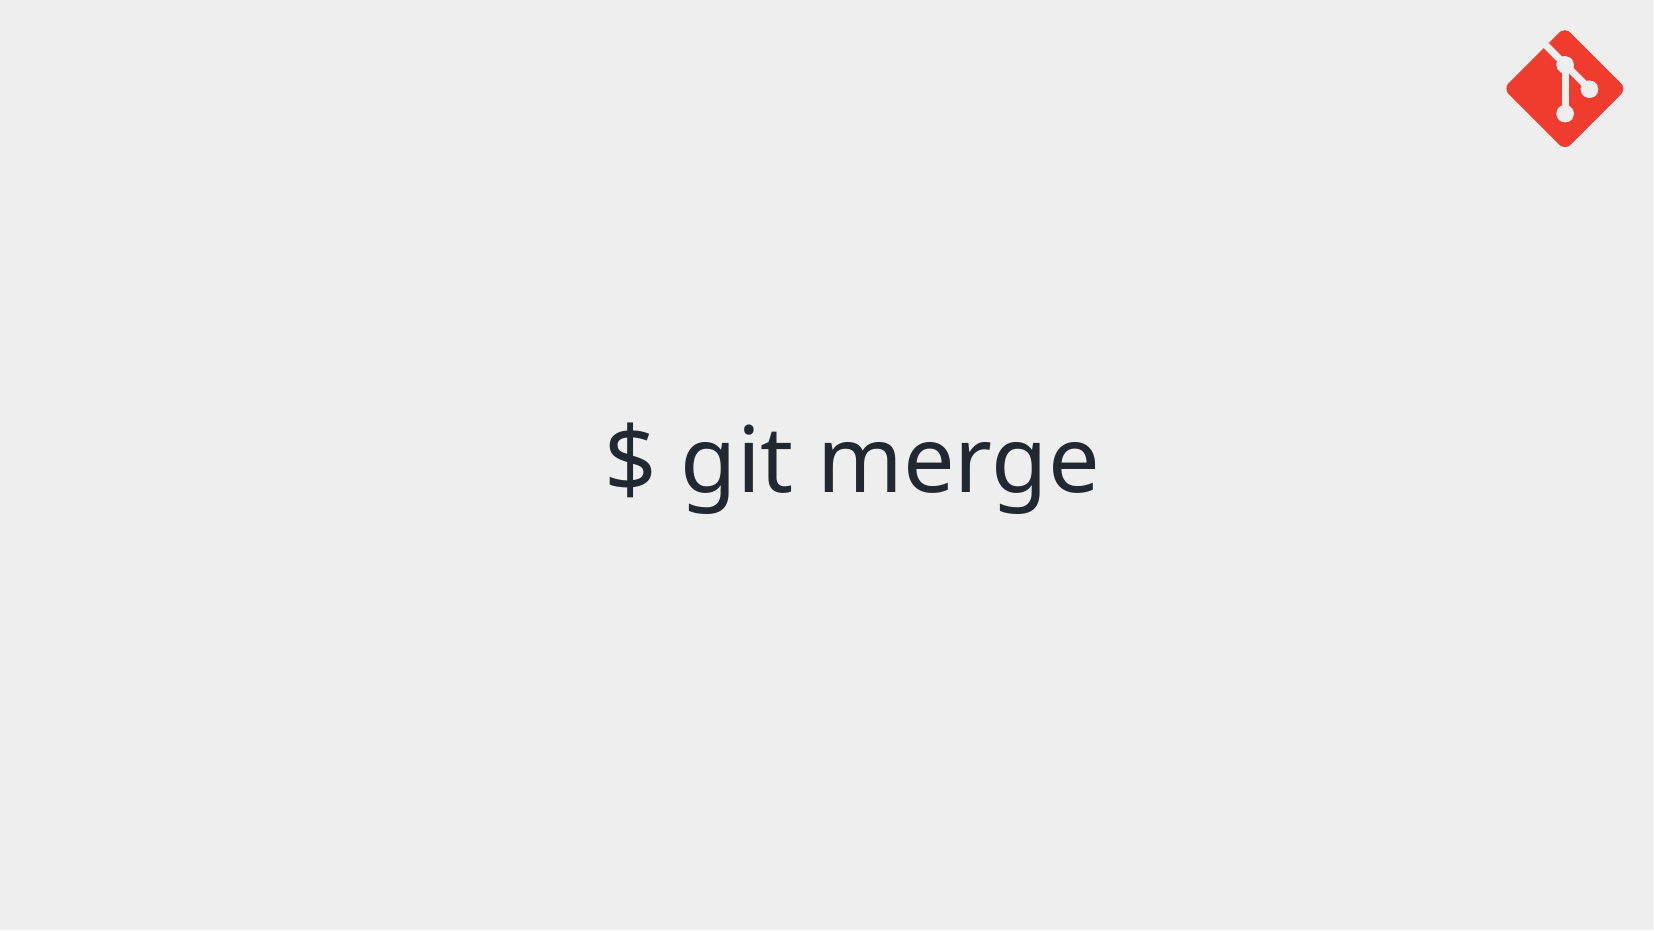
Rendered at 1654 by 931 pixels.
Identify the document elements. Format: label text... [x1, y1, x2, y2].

picture [1505, 29, 1625, 148]
title $ git merge [169, 116, 1536, 798]
